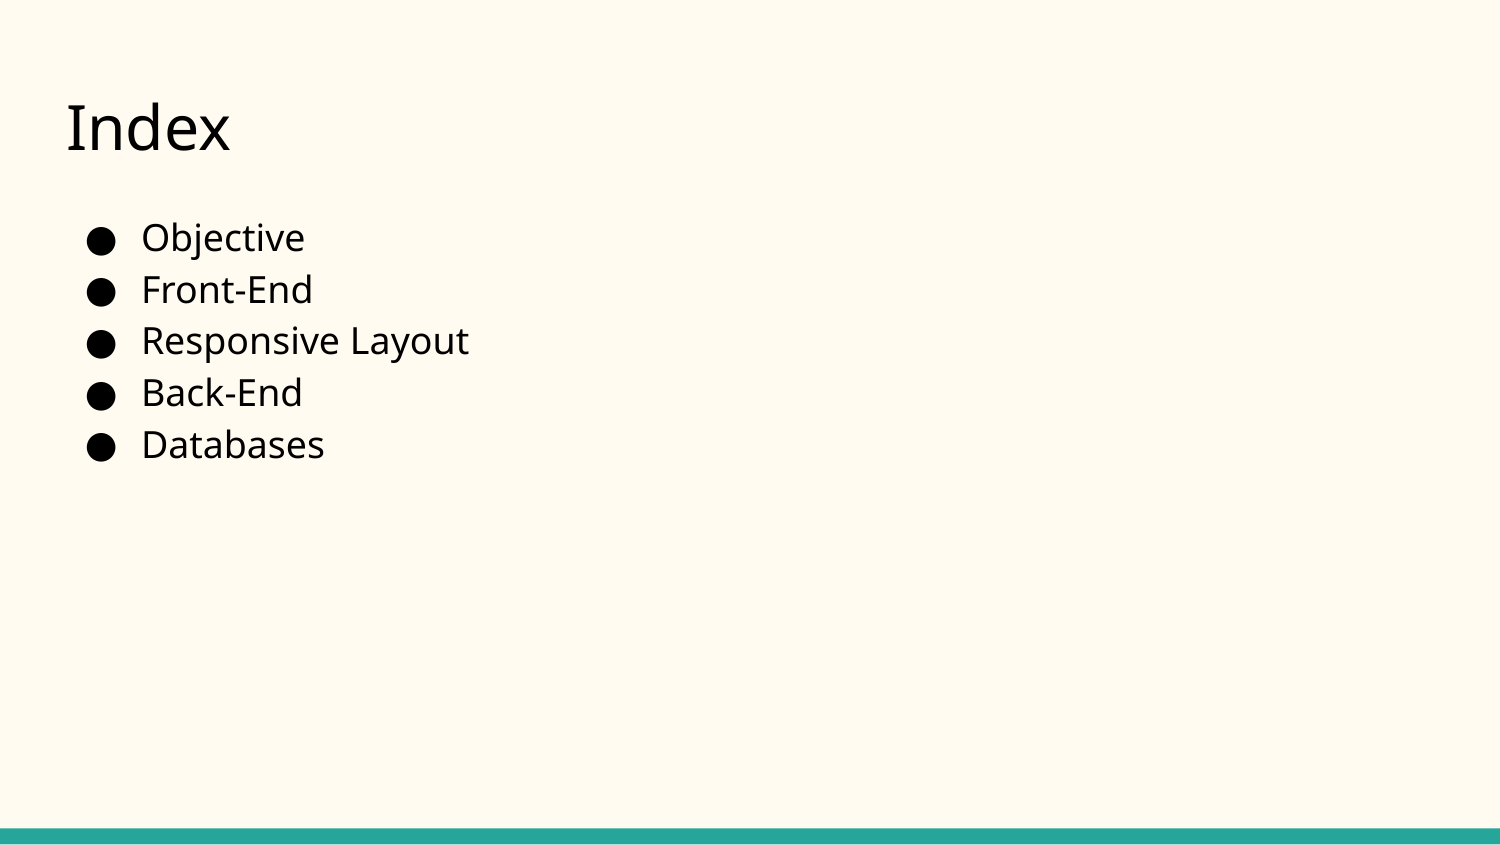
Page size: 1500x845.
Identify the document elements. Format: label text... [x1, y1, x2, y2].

title Index [51, 73, 1449, 174]
list Objective Front-End Responsive Layout Back-End Databases [51, 192, 1449, 751]
